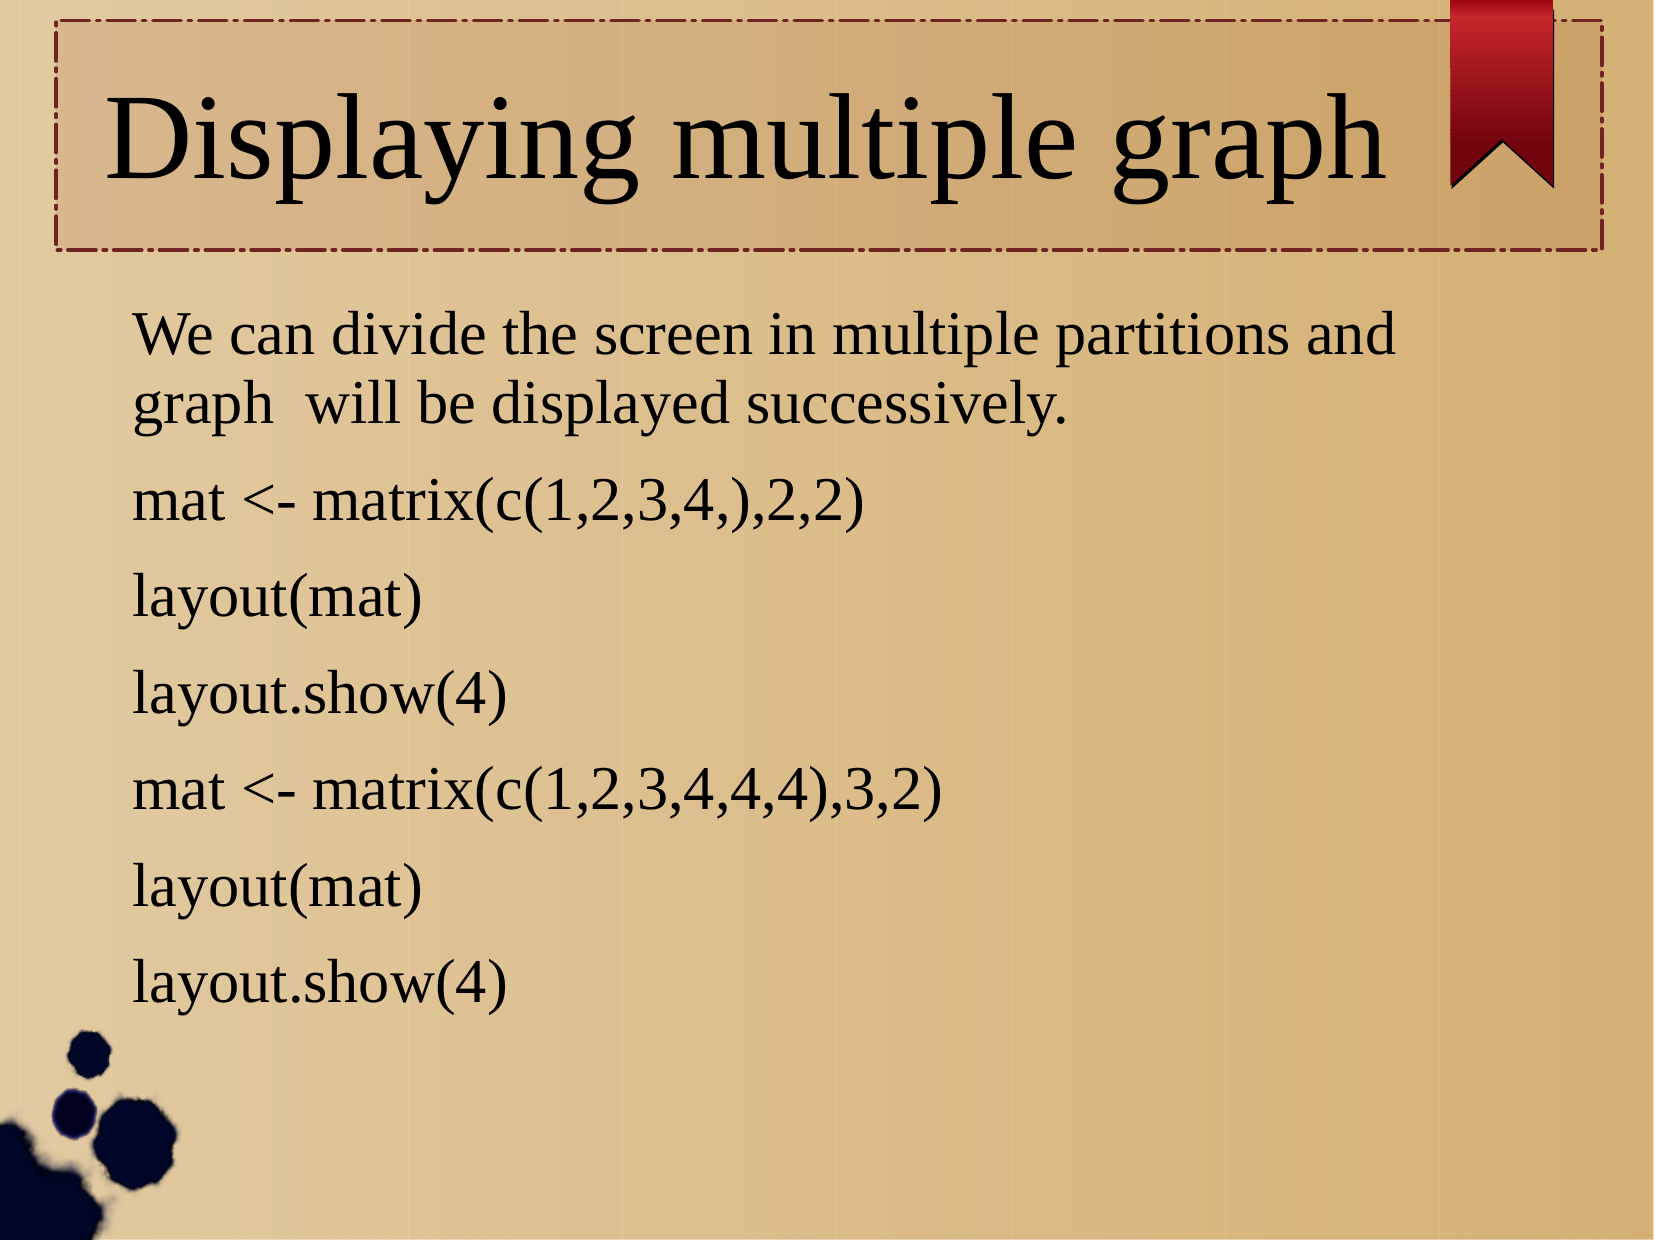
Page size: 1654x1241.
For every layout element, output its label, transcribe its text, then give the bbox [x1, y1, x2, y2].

list We can divide the screen in multiple partitions and graph will be displayed successively. mat <- matrix(c(1,2,3,4,),2,2) layout(mat) layout.show(4) mat <- matrix(c(1,2,3,4,4,4),3,2) layout(mat) layout.show(4) [82, 299, 1571, 1019]
title Displaying multiple graph [82, 47, 1412, 229]
